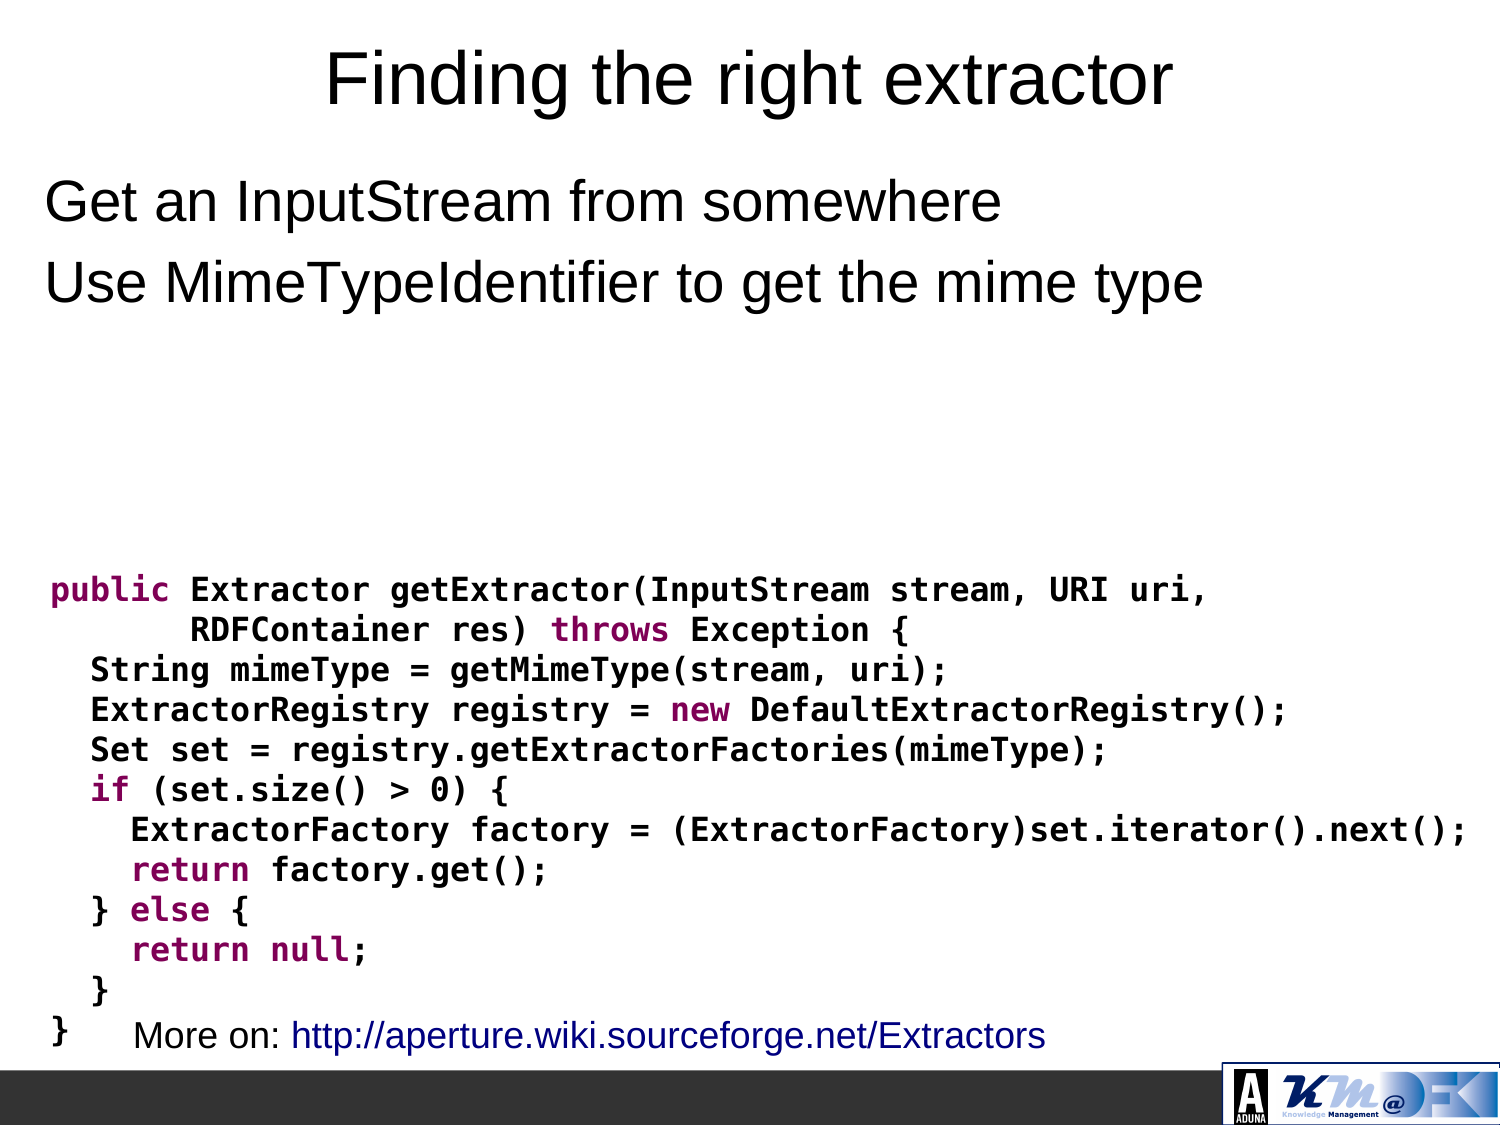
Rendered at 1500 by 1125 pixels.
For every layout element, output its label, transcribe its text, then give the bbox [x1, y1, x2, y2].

text_box public Extractor getExtractor(InputStream stream, URI uri, RDFContainer res) throws Exception { String mimeType = getMimeType(stream, uri); ExtractorRegistry registry = new DefaultExtractorRegistry(); Set set = registry.getExtractorFactories(mimeType); if (set.size() > 0) { ExtractorFactory factory = (ExtractorFactory)set.iterator().next(); return factory.get(); } else { return null; } } [35, 560, 1500, 1056]
picture [1276, 1068, 1500, 1124]
text_box More on: http://aperture.wiki.sourceforge.net/Extractors [118, 1003, 1152, 1064]
picture [1234, 1069, 1268, 1125]
list Get an InputStream from somewhere Use MimeTypeIdentifier to get the mime type [29, 160, 1471, 1047]
title Finding the right extractor [29, 19, 1471, 138]
